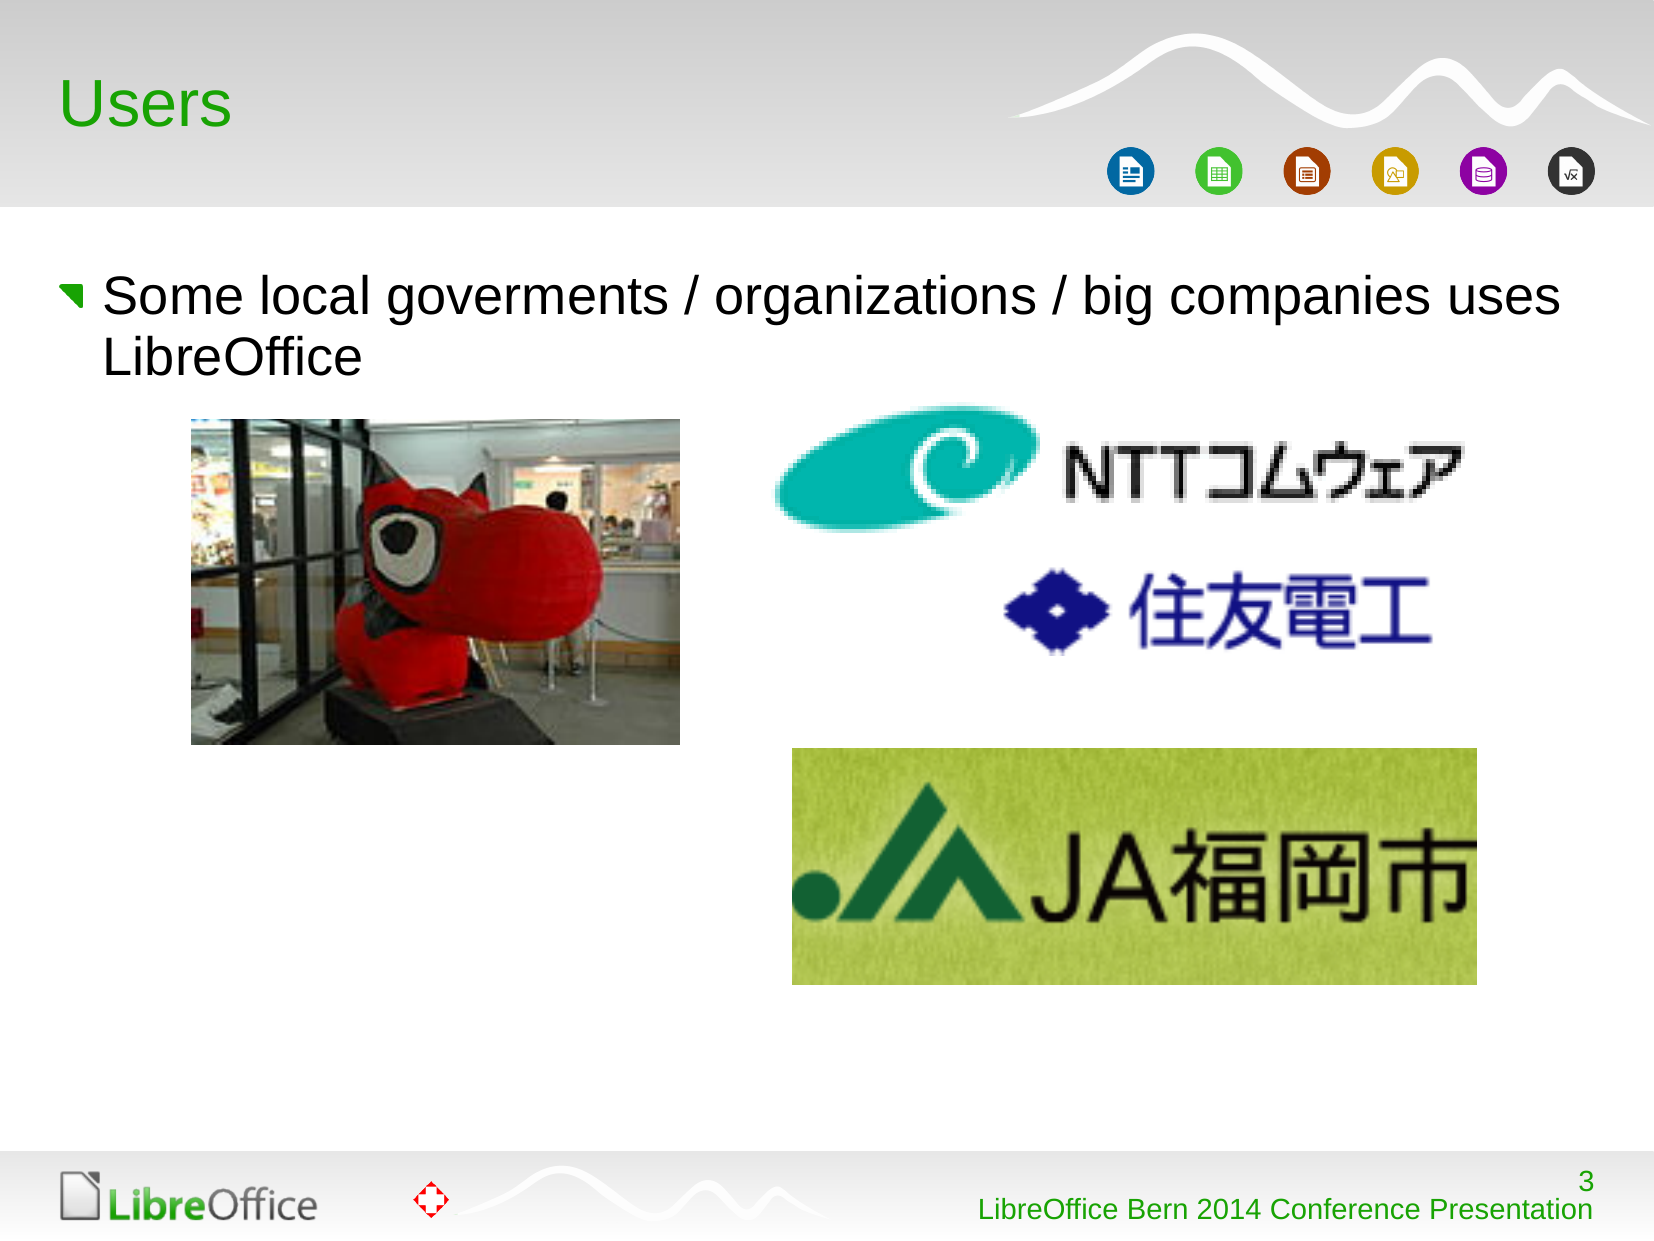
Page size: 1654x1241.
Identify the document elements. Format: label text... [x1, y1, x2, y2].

picture [1034, 29, 1654, 131]
picture [1107, 147, 1595, 195]
picture [792, 748, 1477, 985]
picture [41, 1152, 337, 1240]
list Some local goverments / organizations / big companies uses LibreOffice [59, 265, 1595, 986]
picture [413, 1163, 833, 1223]
title Users [59, 29, 1034, 178]
picture [191, 419, 680, 745]
picture [767, 398, 1470, 538]
picture [1003, 566, 1439, 656]
